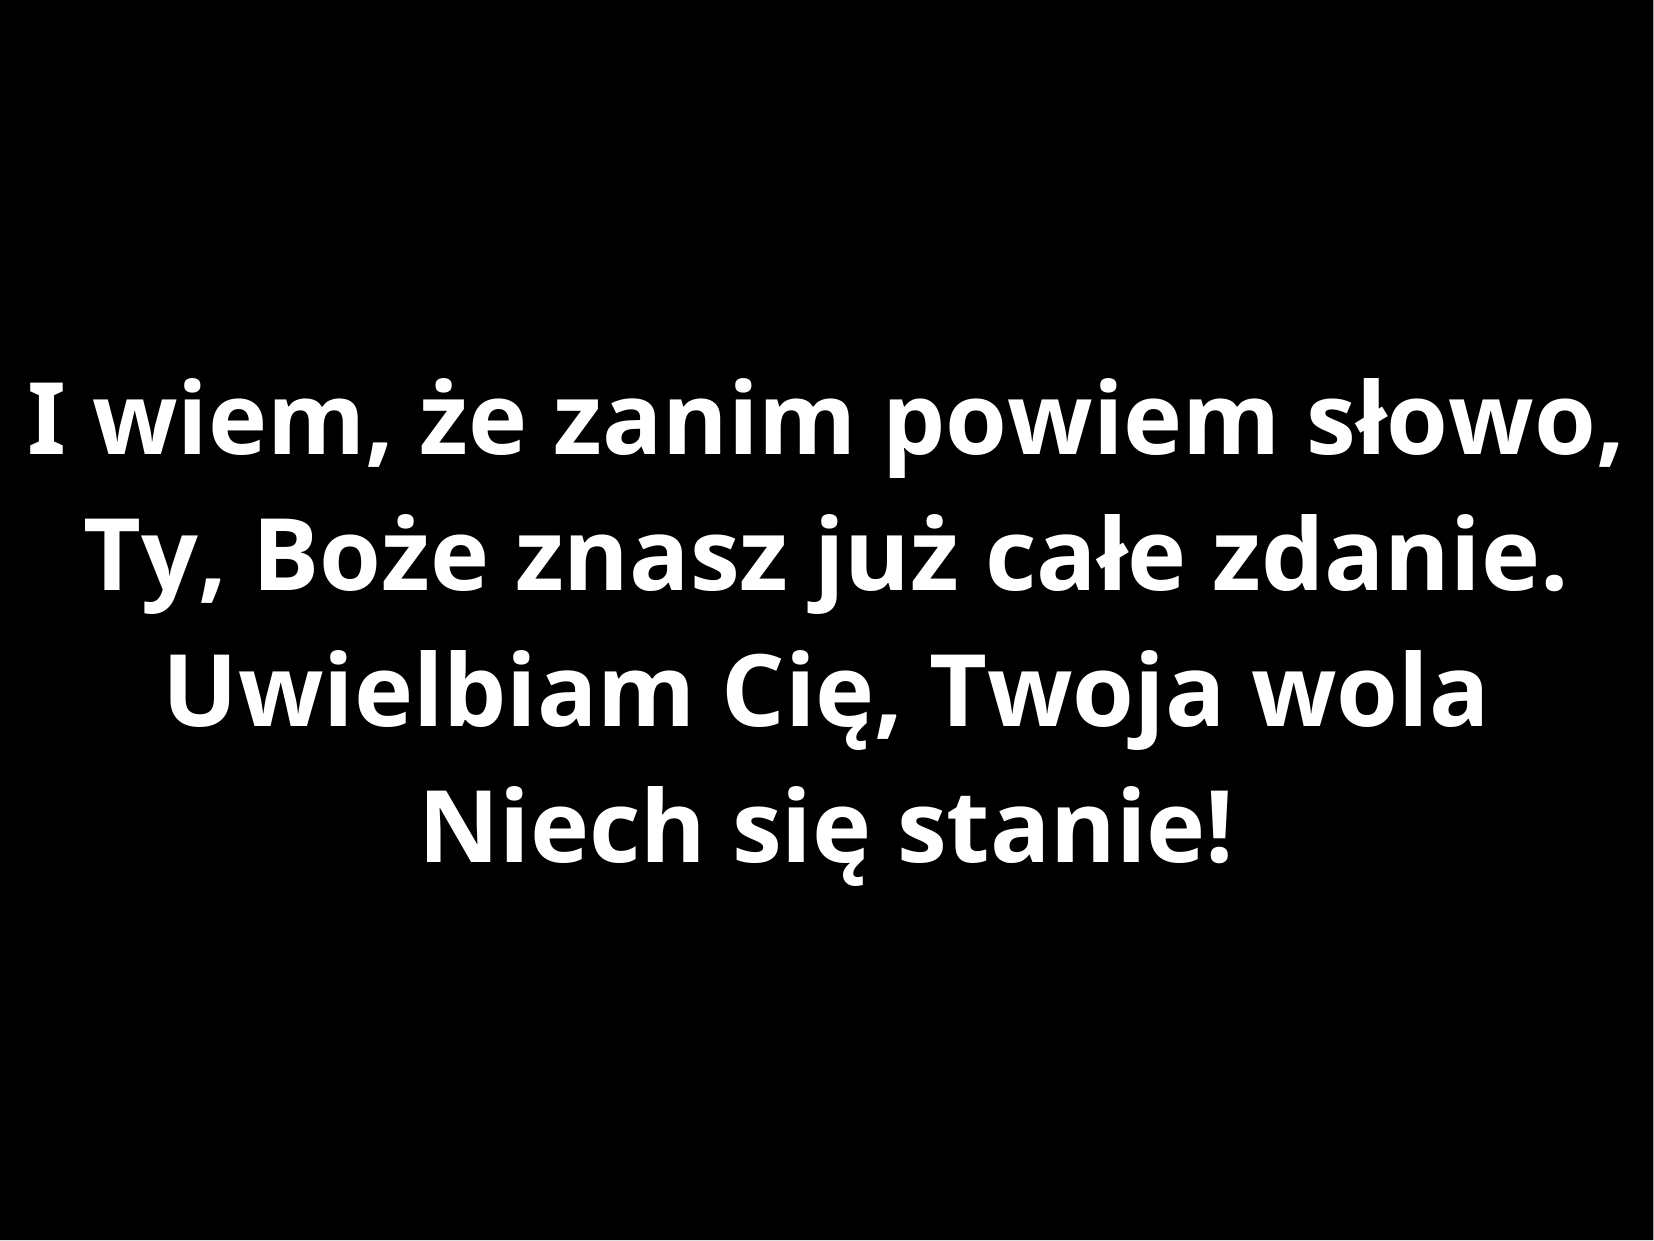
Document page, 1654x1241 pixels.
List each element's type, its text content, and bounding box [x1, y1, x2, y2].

title I wiem, że zanim powiem słowo, Ty, Boże znasz już całe zdanie. Uwielbiam Cię, Twoja wola Niech się stanie! [0, 0, 1654, 1241]
